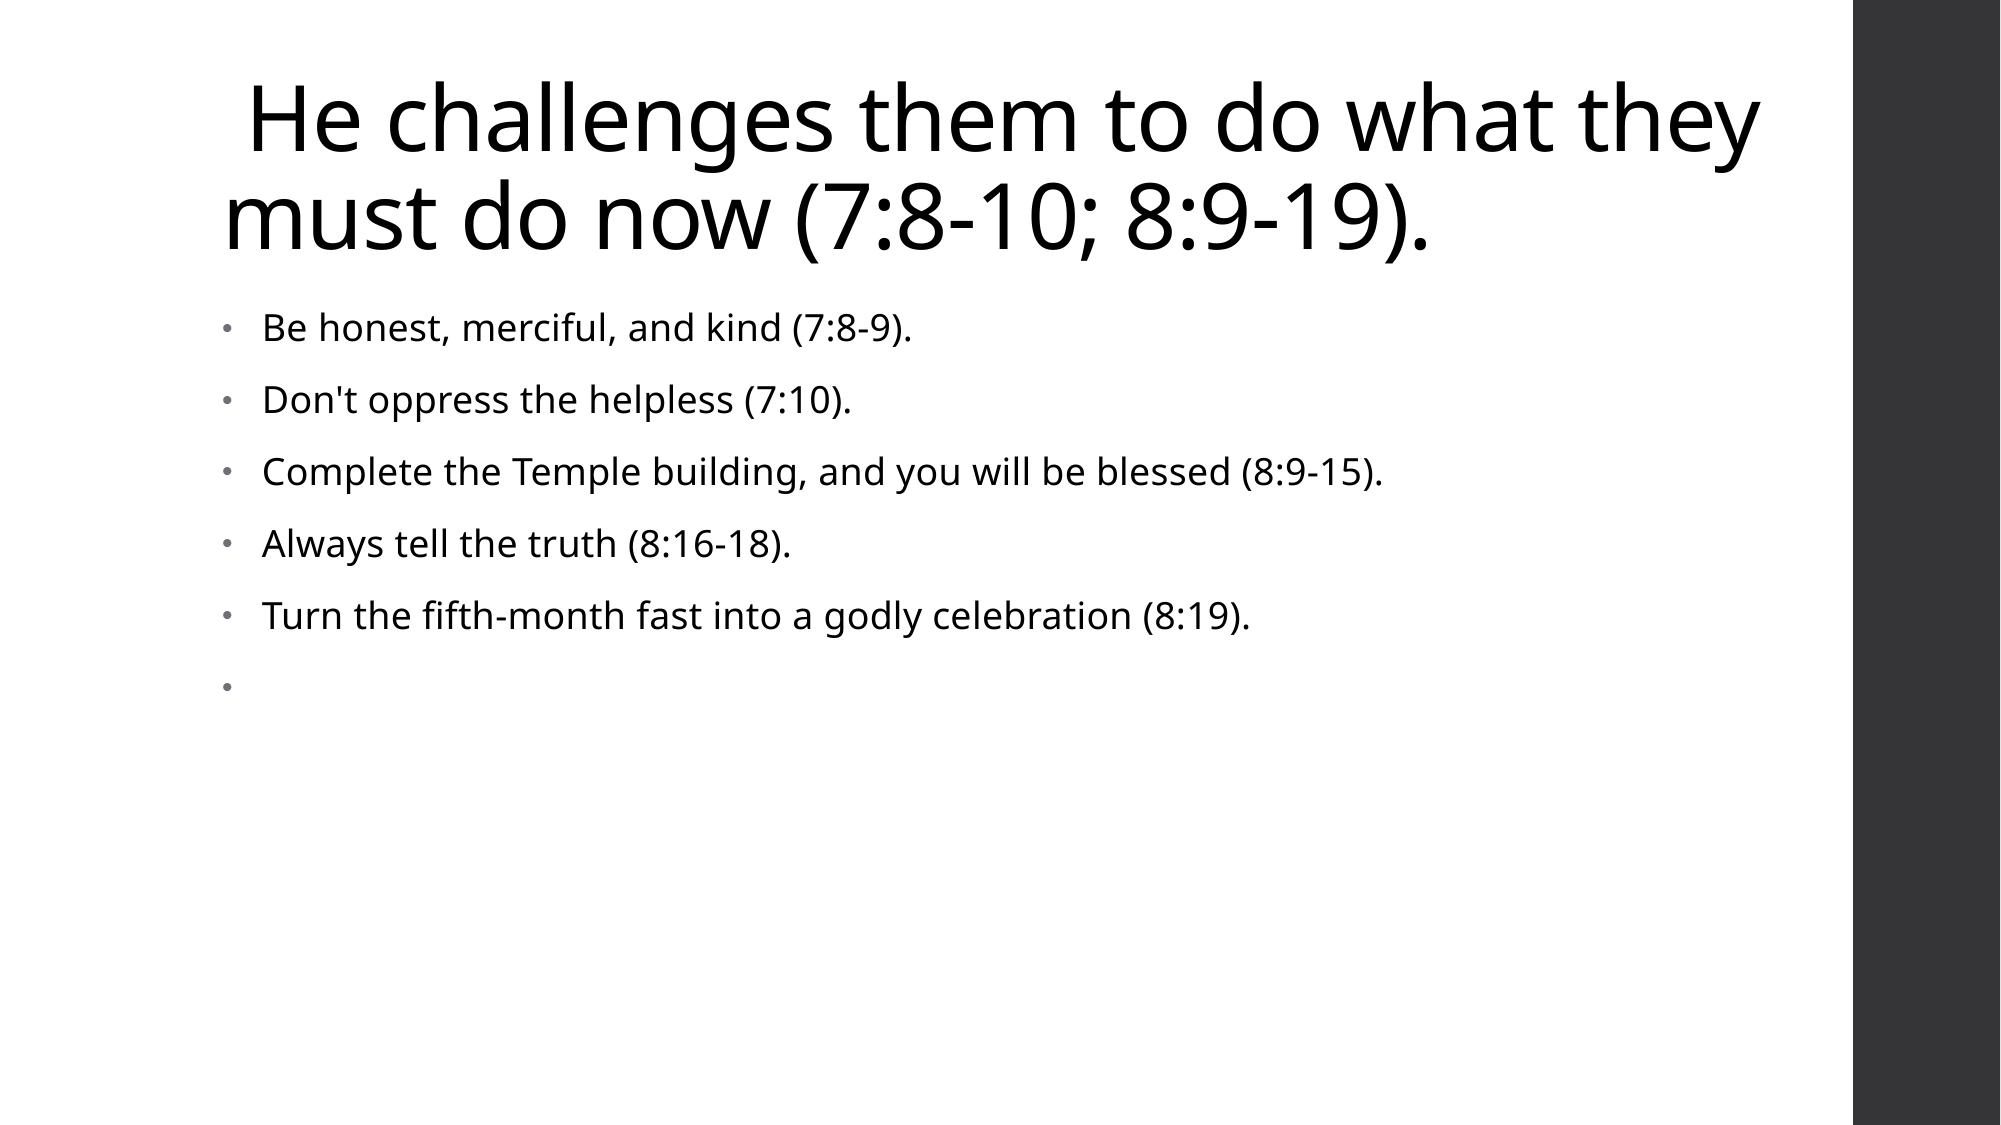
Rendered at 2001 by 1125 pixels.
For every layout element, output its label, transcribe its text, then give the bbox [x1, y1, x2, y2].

list Be honest, merciful, and kind (7:8-9). Don't oppress the helpless (7:10). Complete the Temple building, and you will be blessed (8:9-15). Always tell the truth (8:16-18). Turn the fifth-month fast into a godly celebration (8:19). [206, 299, 1617, 1014]
title He challenges them to do what they must do now (7:8-10; 8:9-19). [206, 60, 1797, 278]
